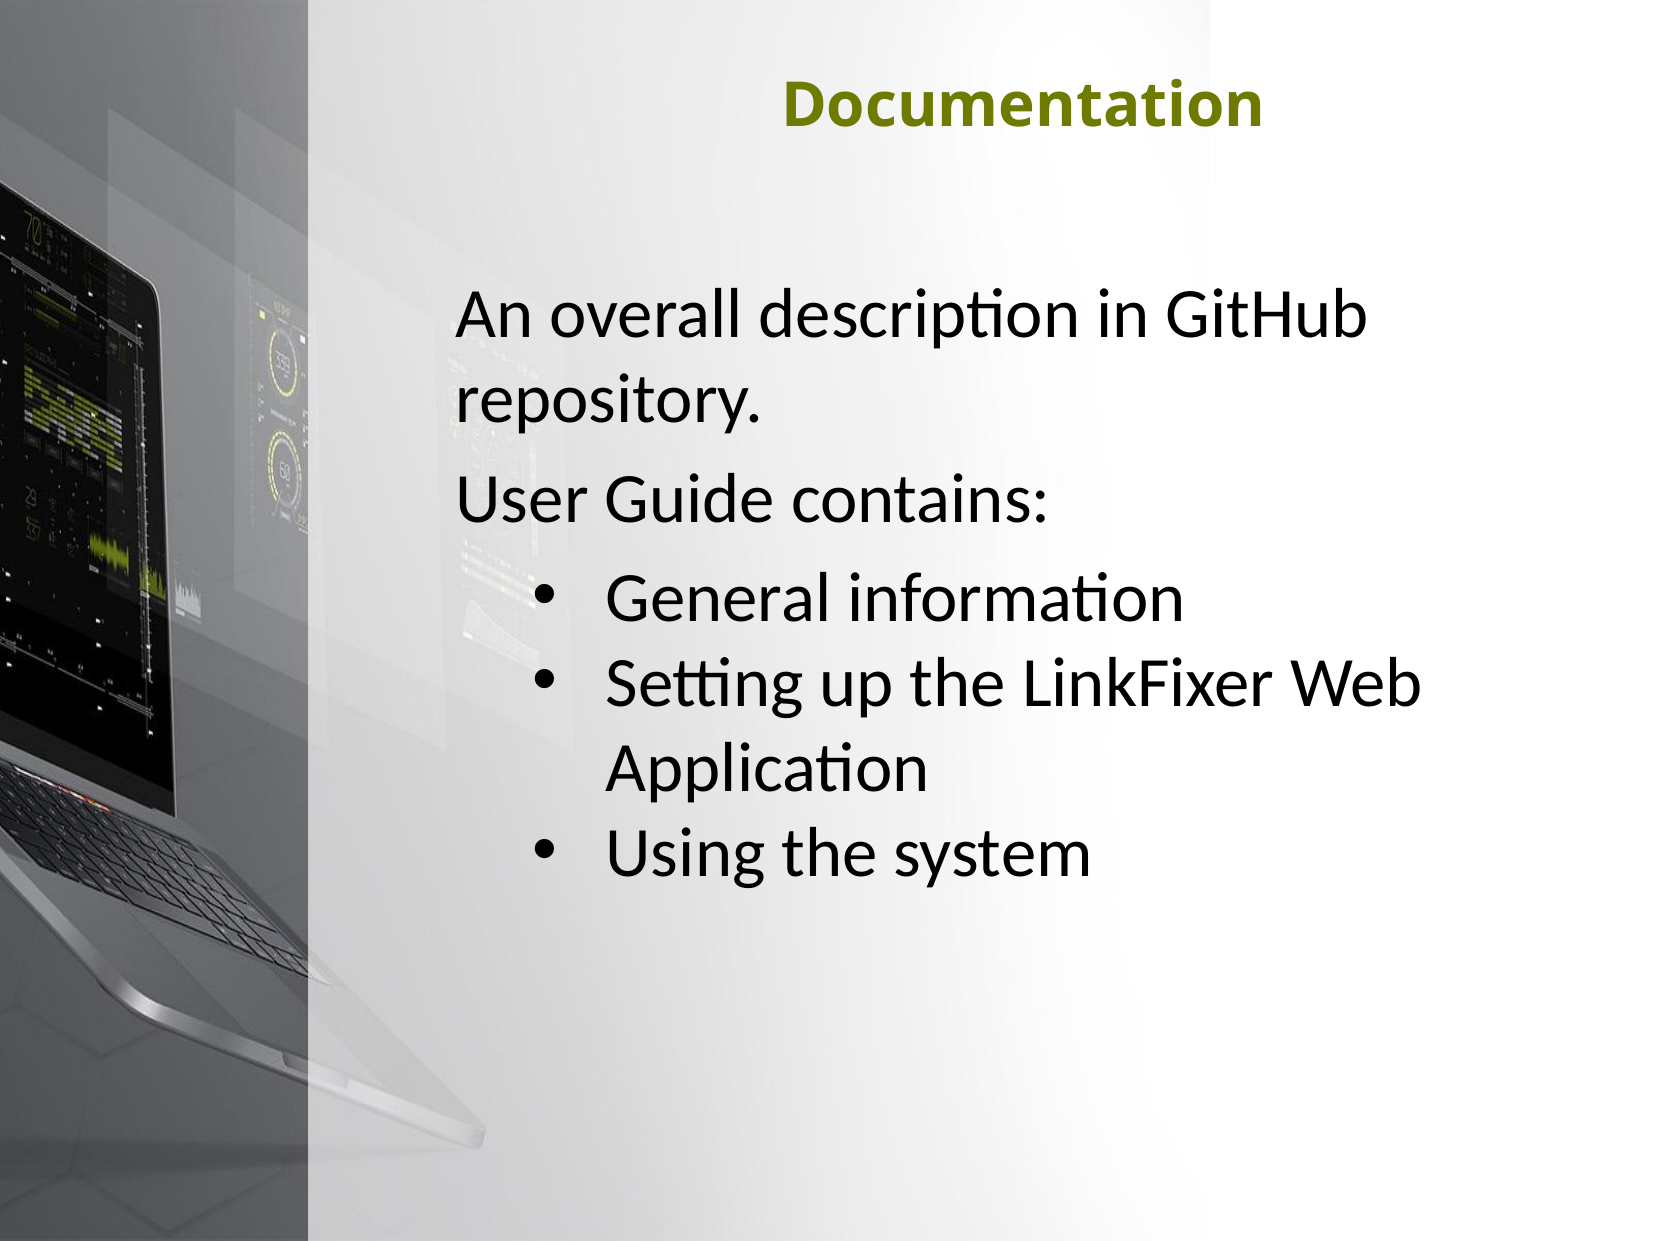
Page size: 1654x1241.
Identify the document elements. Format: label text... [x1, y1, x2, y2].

picture [0, 0, 1654, 1241]
text_box Documentation [437, 39, 1610, 237]
list An overall description in GitHub repository. User Guide contains: General information Setting up the LinkFixer Web Application Using the system [437, 257, 1567, 1131]
